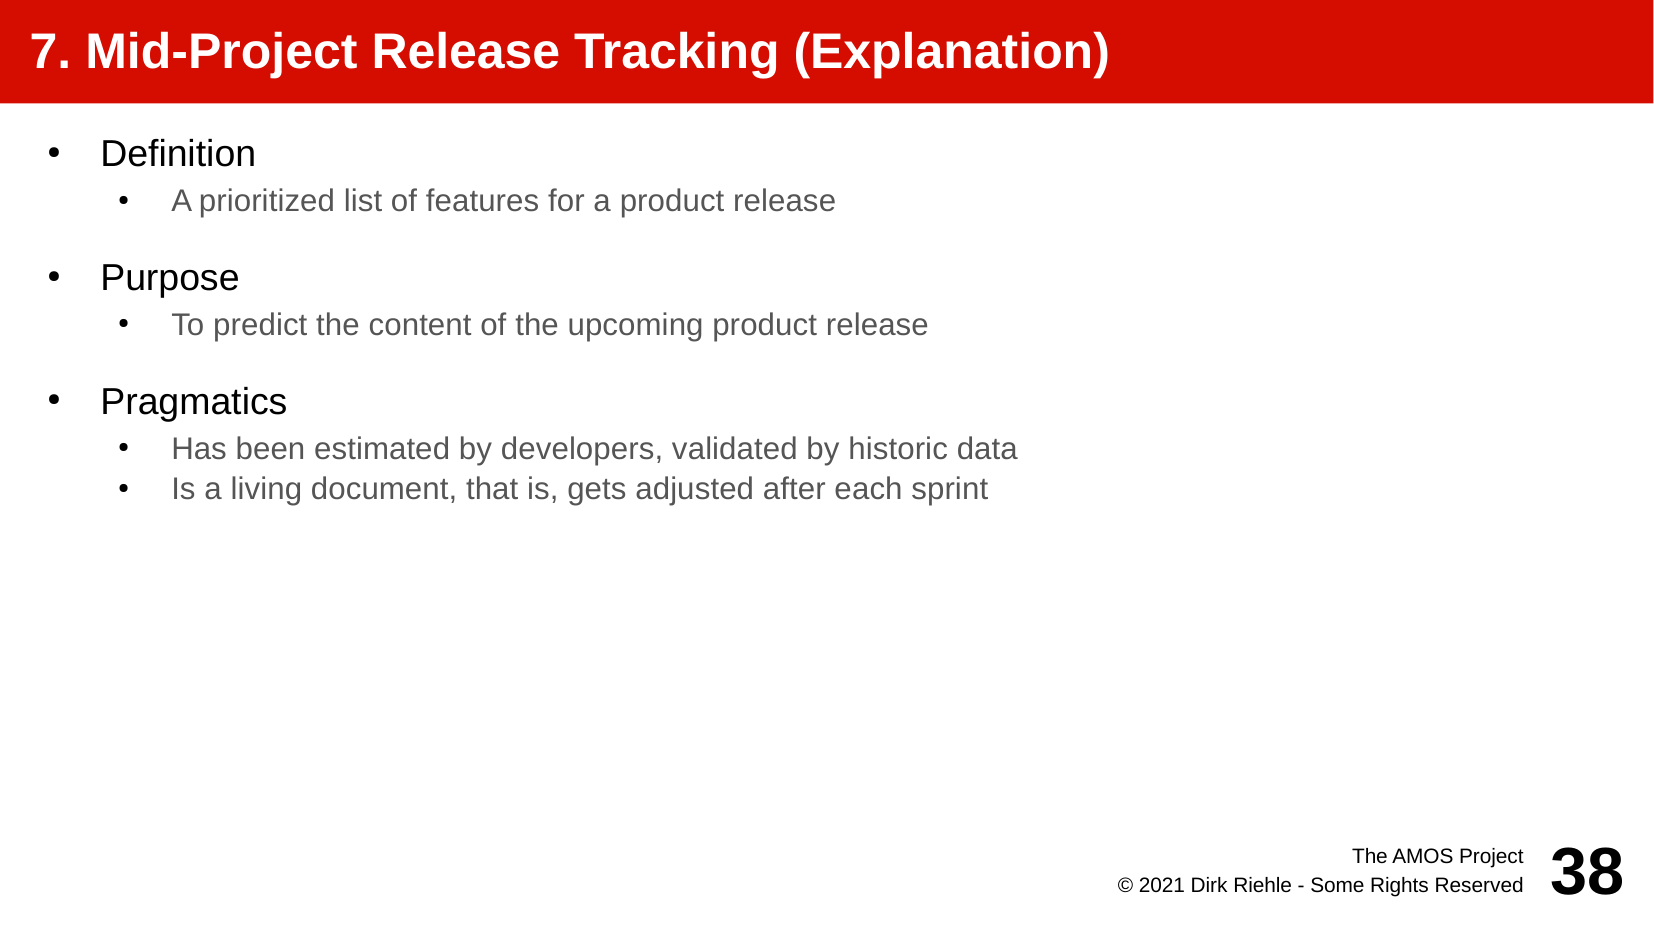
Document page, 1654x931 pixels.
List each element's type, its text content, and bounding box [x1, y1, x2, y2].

list Definition A prioritized list of features for a product release Purpose To predict the content of the upcoming product release Pragmatics Has been estimated by developers, validated by historic data Is a living document, that is, gets adjusted after each sprint [29, 132, 1625, 813]
title 7. Mid-Project Release Tracking (Explanation) [0, 0, 1654, 104]
